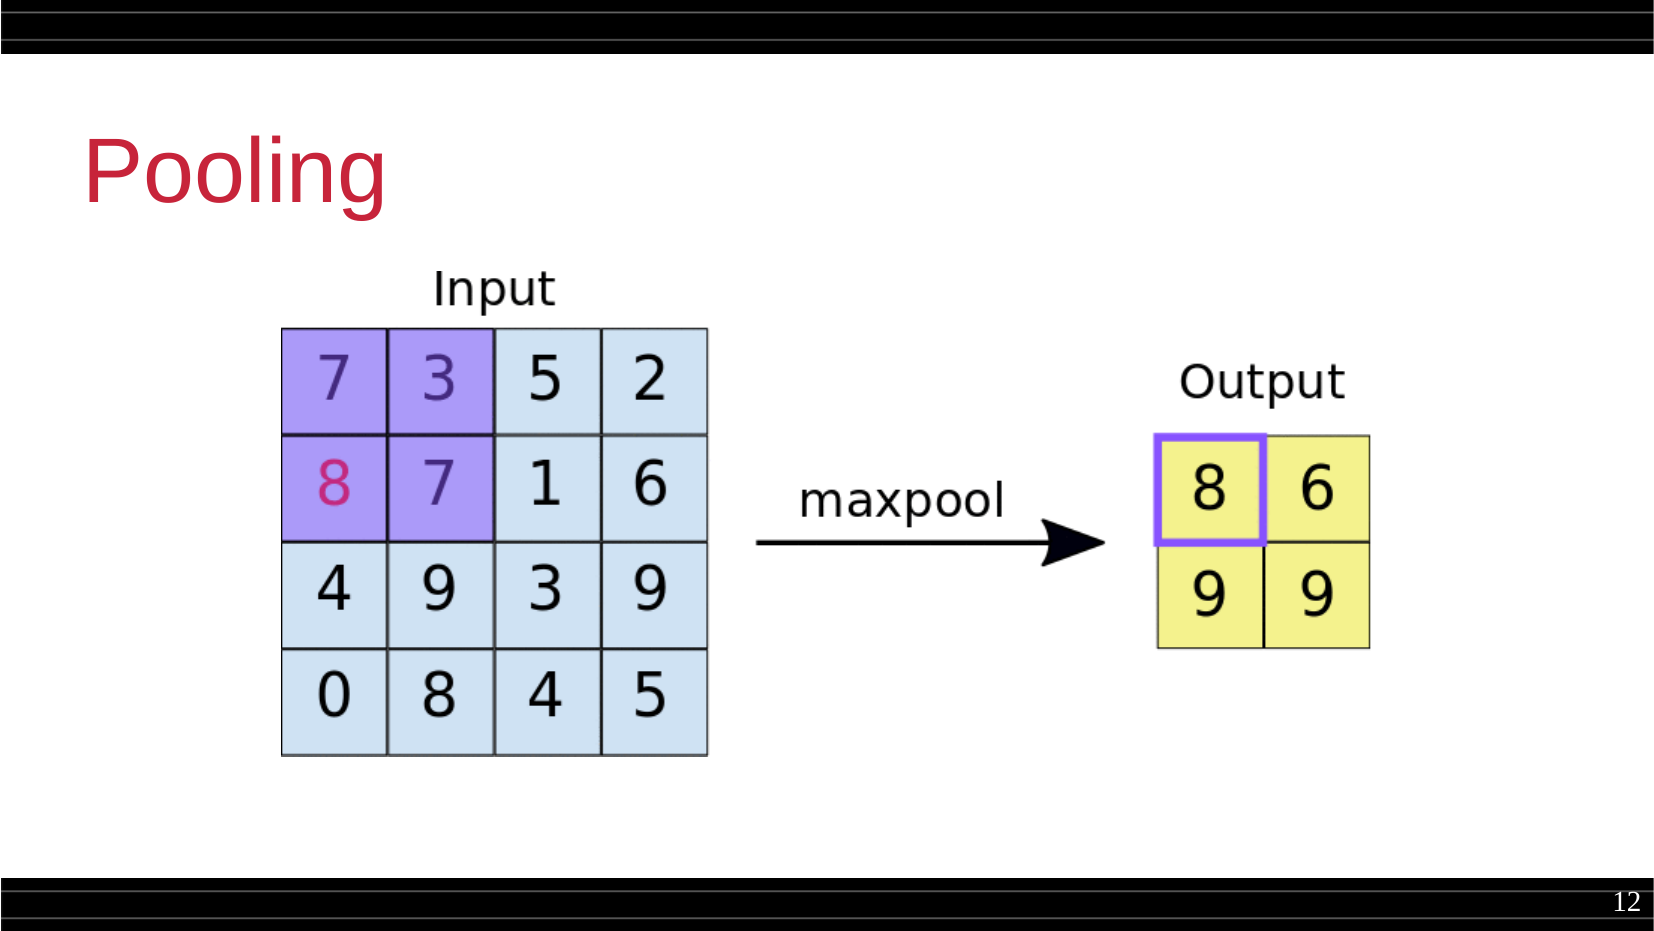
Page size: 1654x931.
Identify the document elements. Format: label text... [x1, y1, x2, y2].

picture [1, 0, 1654, 54]
picture [281, 271, 1372, 757]
title Pooling [82, 92, 1571, 249]
picture [1, 878, 1654, 931]
